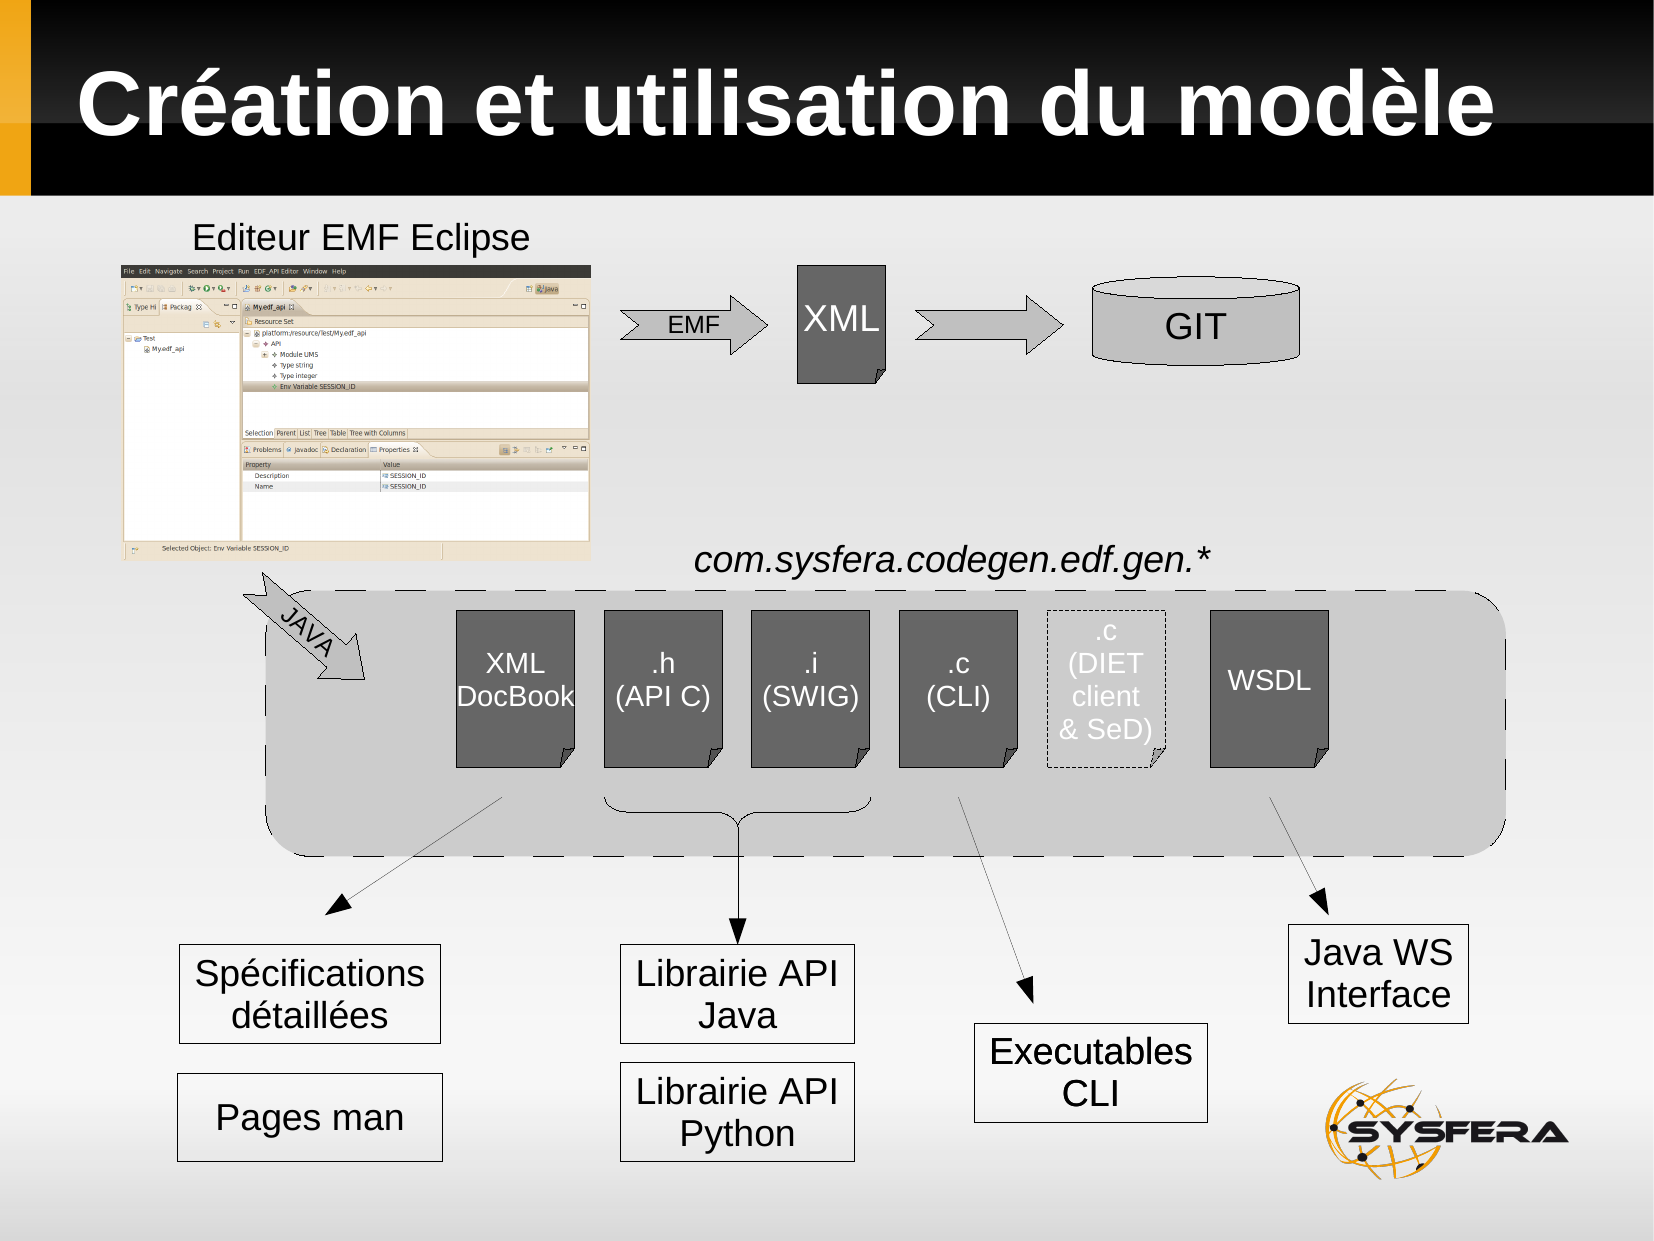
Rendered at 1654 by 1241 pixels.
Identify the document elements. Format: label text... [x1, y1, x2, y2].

picture [0, 0, 1654, 1241]
text_box Java WS Interface [1288, 924, 1469, 1024]
text_box .c (CLI) [899, 610, 1018, 768]
text_box Editeur EMF Eclipse [177, 208, 551, 266]
text_box .i (SWIG) [751, 610, 870, 768]
text_box Librairie API Java [620, 944, 855, 1044]
title Création et utilisation du modèle [76, 0, 1565, 208]
text_box XML DocBook [456, 610, 575, 768]
text_box Pages man [177, 1073, 443, 1162]
text_box EMF [620, 295, 768, 355]
text_box WSDL [1210, 610, 1329, 768]
text_box .c (DIET client & SeD) [1047, 610, 1166, 768]
text_box JAVA [243, 572, 365, 680]
text_box Spécifications détaillées [179, 944, 441, 1044]
text_box [915, 295, 1064, 355]
text_box Executables CLI [974, 1023, 1208, 1123]
text_box com.sysfera.codegen.edf.gen.* [679, 531, 1225, 589]
text_box .h (API C) [604, 610, 723, 768]
text_box XML [797, 265, 886, 384]
text_box Librairie API Python [620, 1062, 855, 1162]
text_box [265, 590, 1506, 857]
text_box GIT [1092, 289, 1300, 366]
